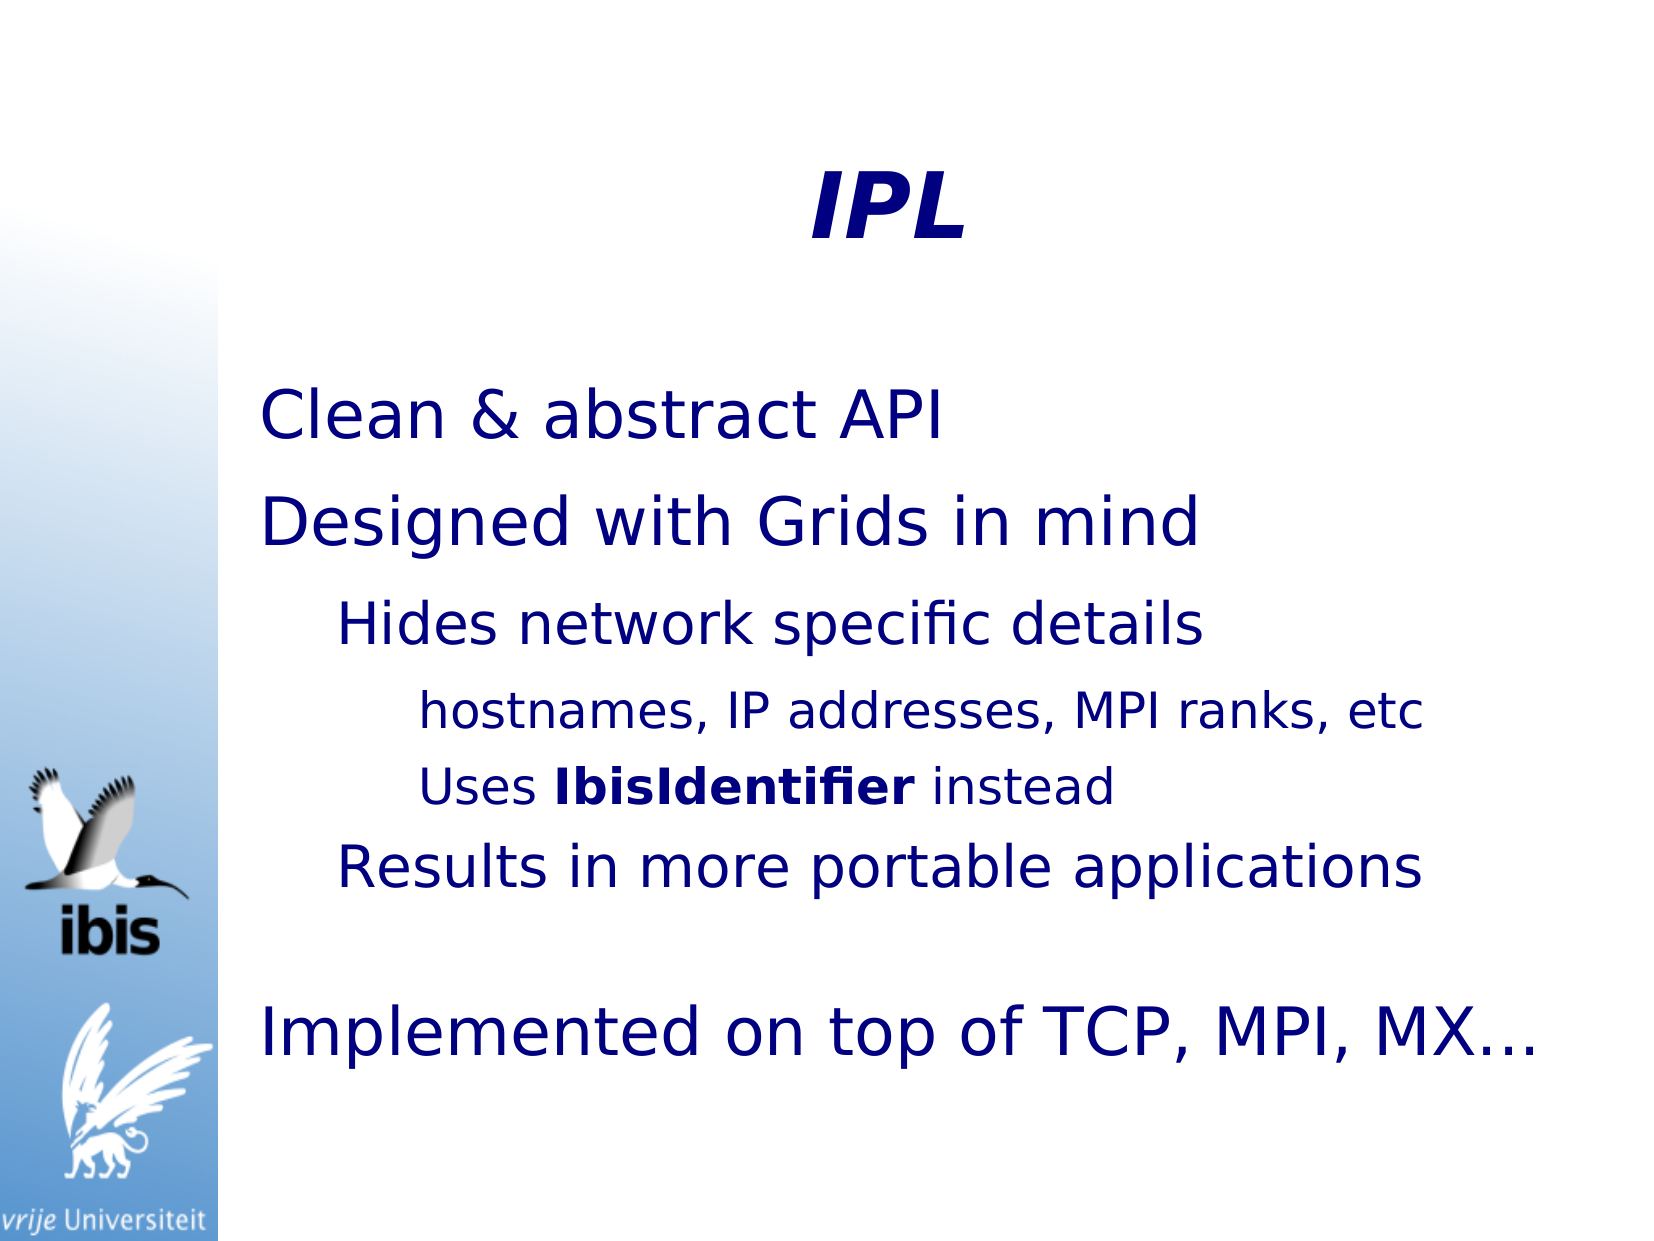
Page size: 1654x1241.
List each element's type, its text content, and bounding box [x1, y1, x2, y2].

picture [0, 0, 218, 1241]
title IPL [248, 102, 1534, 310]
list Clean & abstract API Designed with Grids in mind Hides network specific details hostnames, IP addresses, MPI ranks, etc Uses IbisIdentifier instead Results in more portable applications Implemented on top of TCP, MPI, MX... [241, 376, 1654, 1161]
